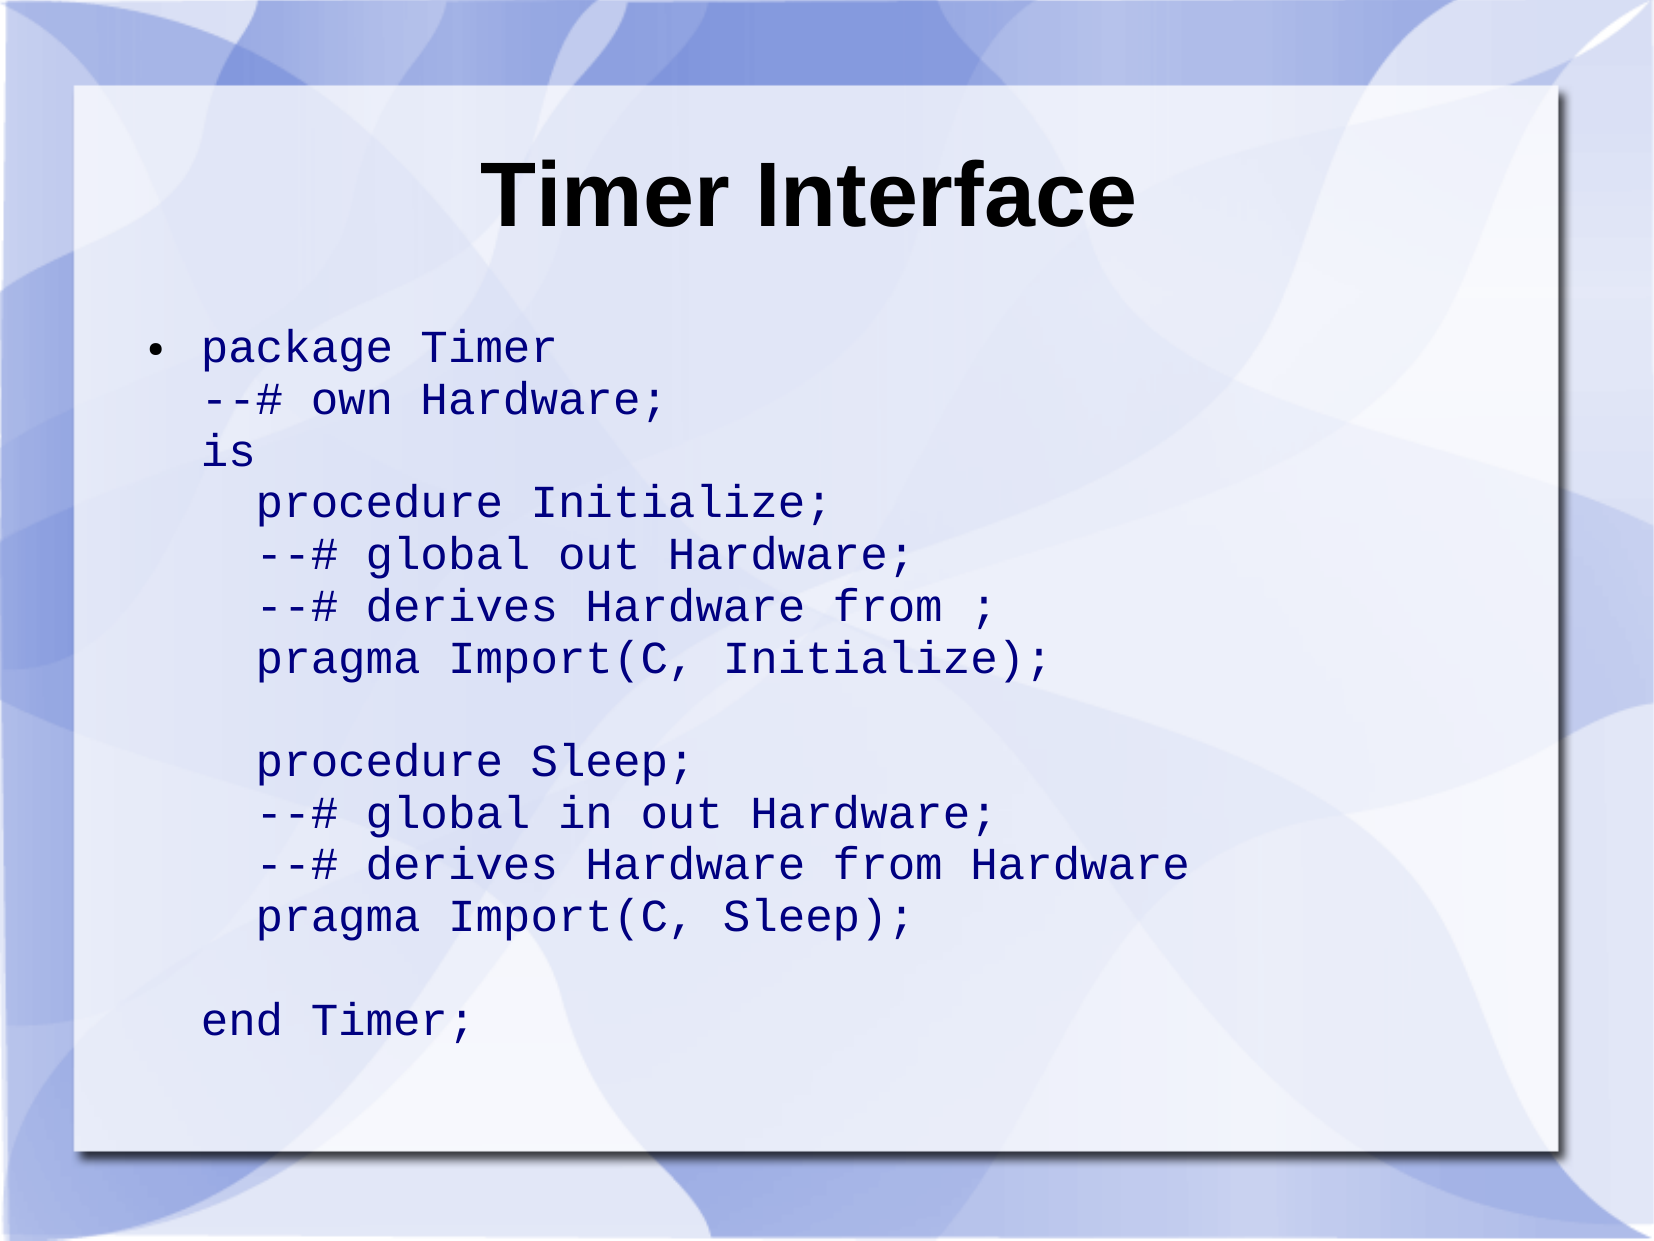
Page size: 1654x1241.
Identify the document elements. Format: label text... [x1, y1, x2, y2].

list package Timer --# own Hardware; is procedure Initialize; --# global out Hardware; --# derives Hardware from ; pragma Import(C, Initialize); procedure Sleep; --# global in out Hardware; --# derives Hardware from Hardware pragma Import(C, Sleep); end Timer; [129, 324, 1489, 1008]
title Timer Interface [82, 98, 1536, 291]
picture [0, 0, 1654, 1241]
